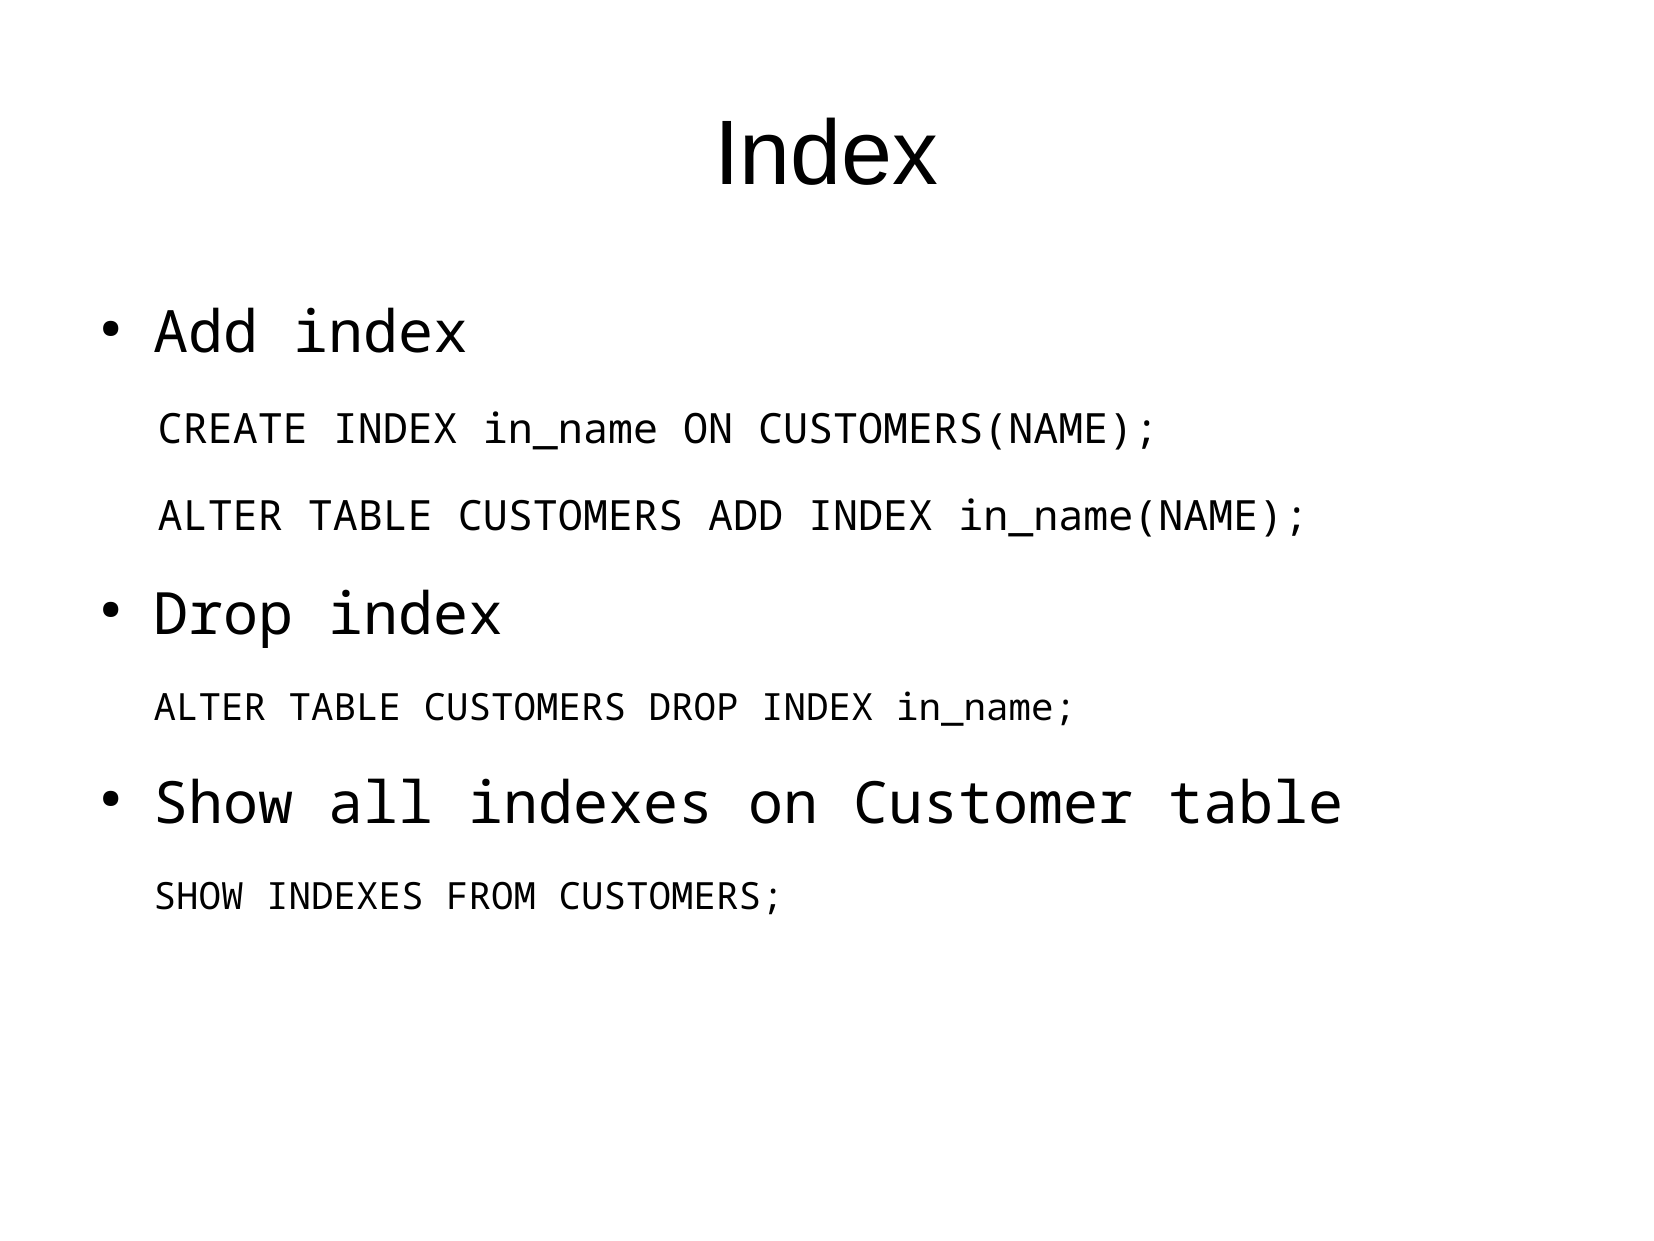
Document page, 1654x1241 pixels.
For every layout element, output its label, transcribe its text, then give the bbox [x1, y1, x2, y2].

title Index [82, 49, 1571, 257]
list Add index CREATE INDEX in_name ON CUSTOMERS(NAME); ALTER TABLE CUSTOMERS ADD INDEX in_name(NAME); Drop index ALTER TABLE CUSTOMERS DROP INDEX in_name; Show all indexes on Customer table SHOW INDEXES FROM CUSTOMERS; [82, 290, 1571, 1134]
